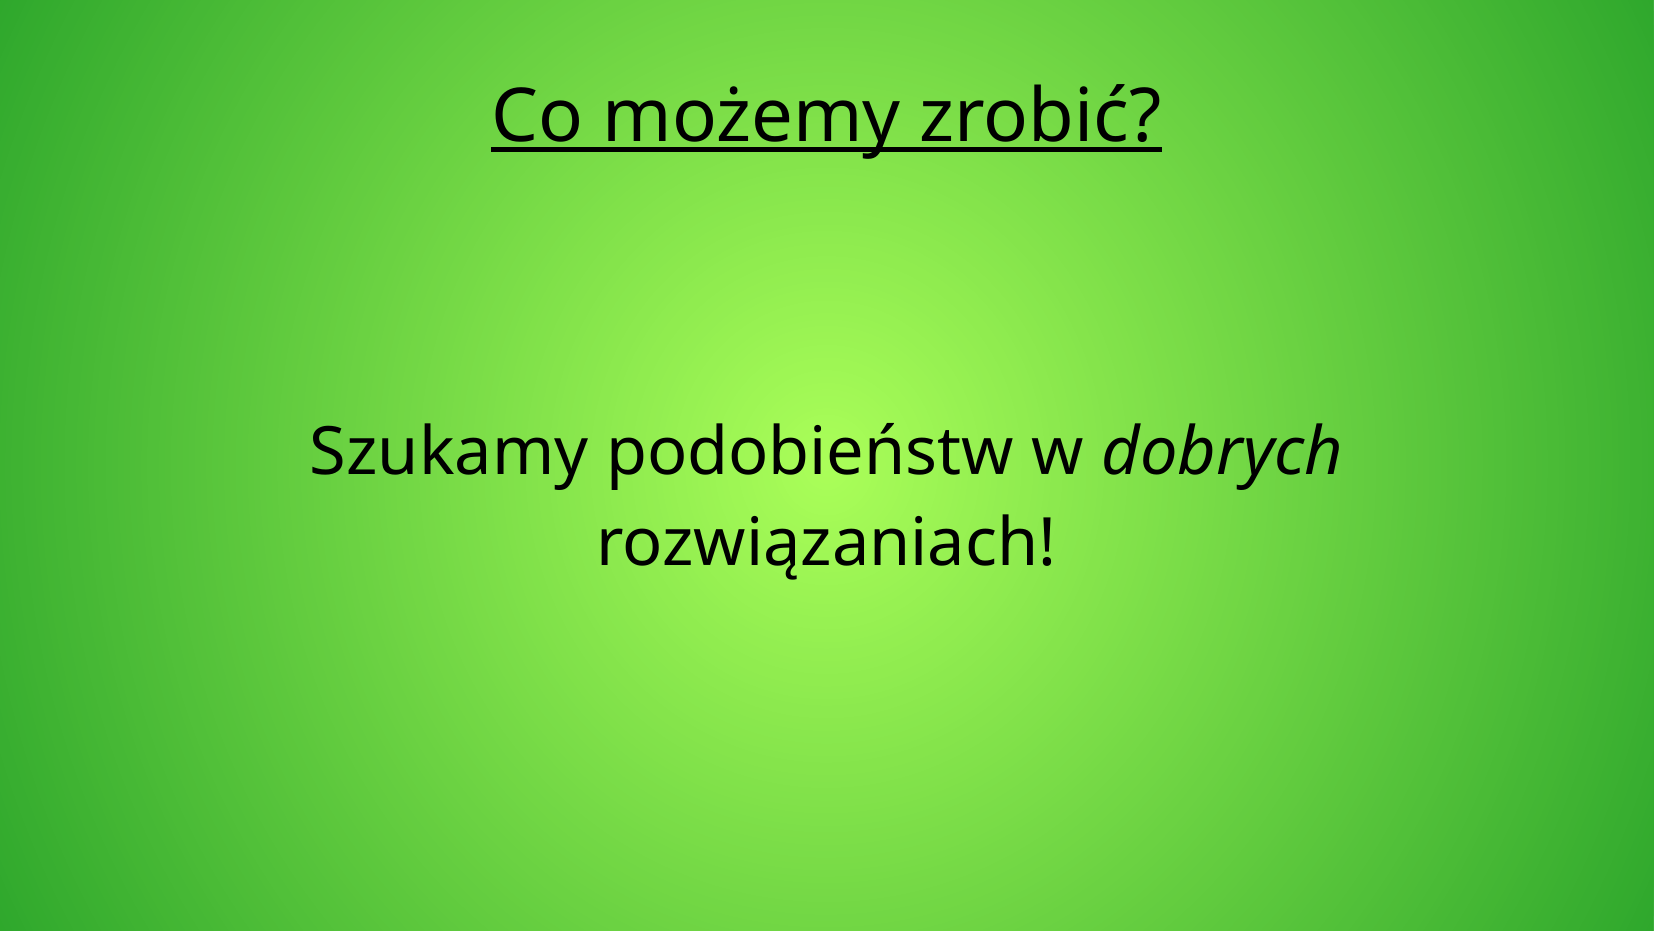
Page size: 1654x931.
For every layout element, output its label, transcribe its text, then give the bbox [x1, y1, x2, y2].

title Co możemy zrobić? [82, 35, 1571, 189]
subtitle Szukamy podobieństw w dobrych rozwiązaniach! [82, 224, 1571, 764]
